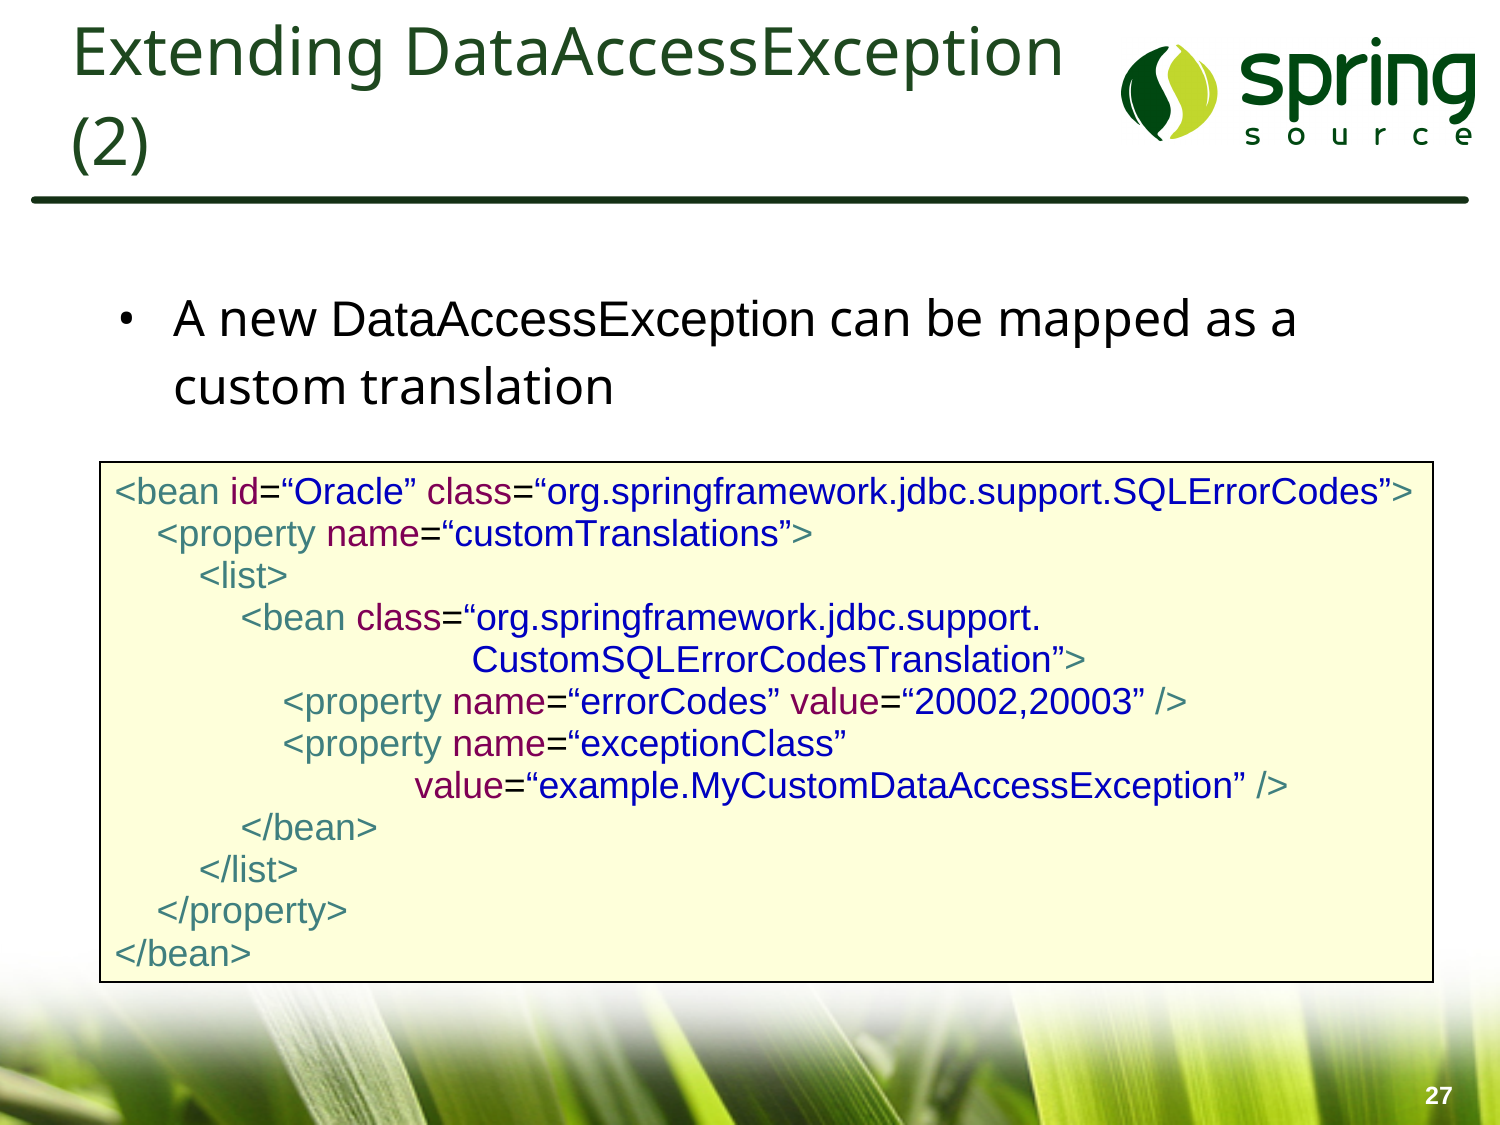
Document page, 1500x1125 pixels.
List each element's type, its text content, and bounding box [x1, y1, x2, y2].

picture [0, 944, 1500, 1125]
text_box <bean id=“Oracle” class=“org.springframework.jdbc.support.SQLErrorCodes”> <property name=“customTranslations”> <list> <bean class=“org.springframework.jdbc.support. CustomSQLErrorCodesTranslation”> <property name=“errorCodes” value=“20002,20003” /> <property name=“exceptionClass” value=“example.MyCustomDataAccessException” /> </bean> </list> </property> </bean> [99, 462, 1433, 982]
list A new DataAccessException can be mapped as a custom translation [103, 275, 1394, 462]
title Extending DataAccessException (2) [56, 5, 1089, 184]
picture [1121, 37, 1475, 145]
